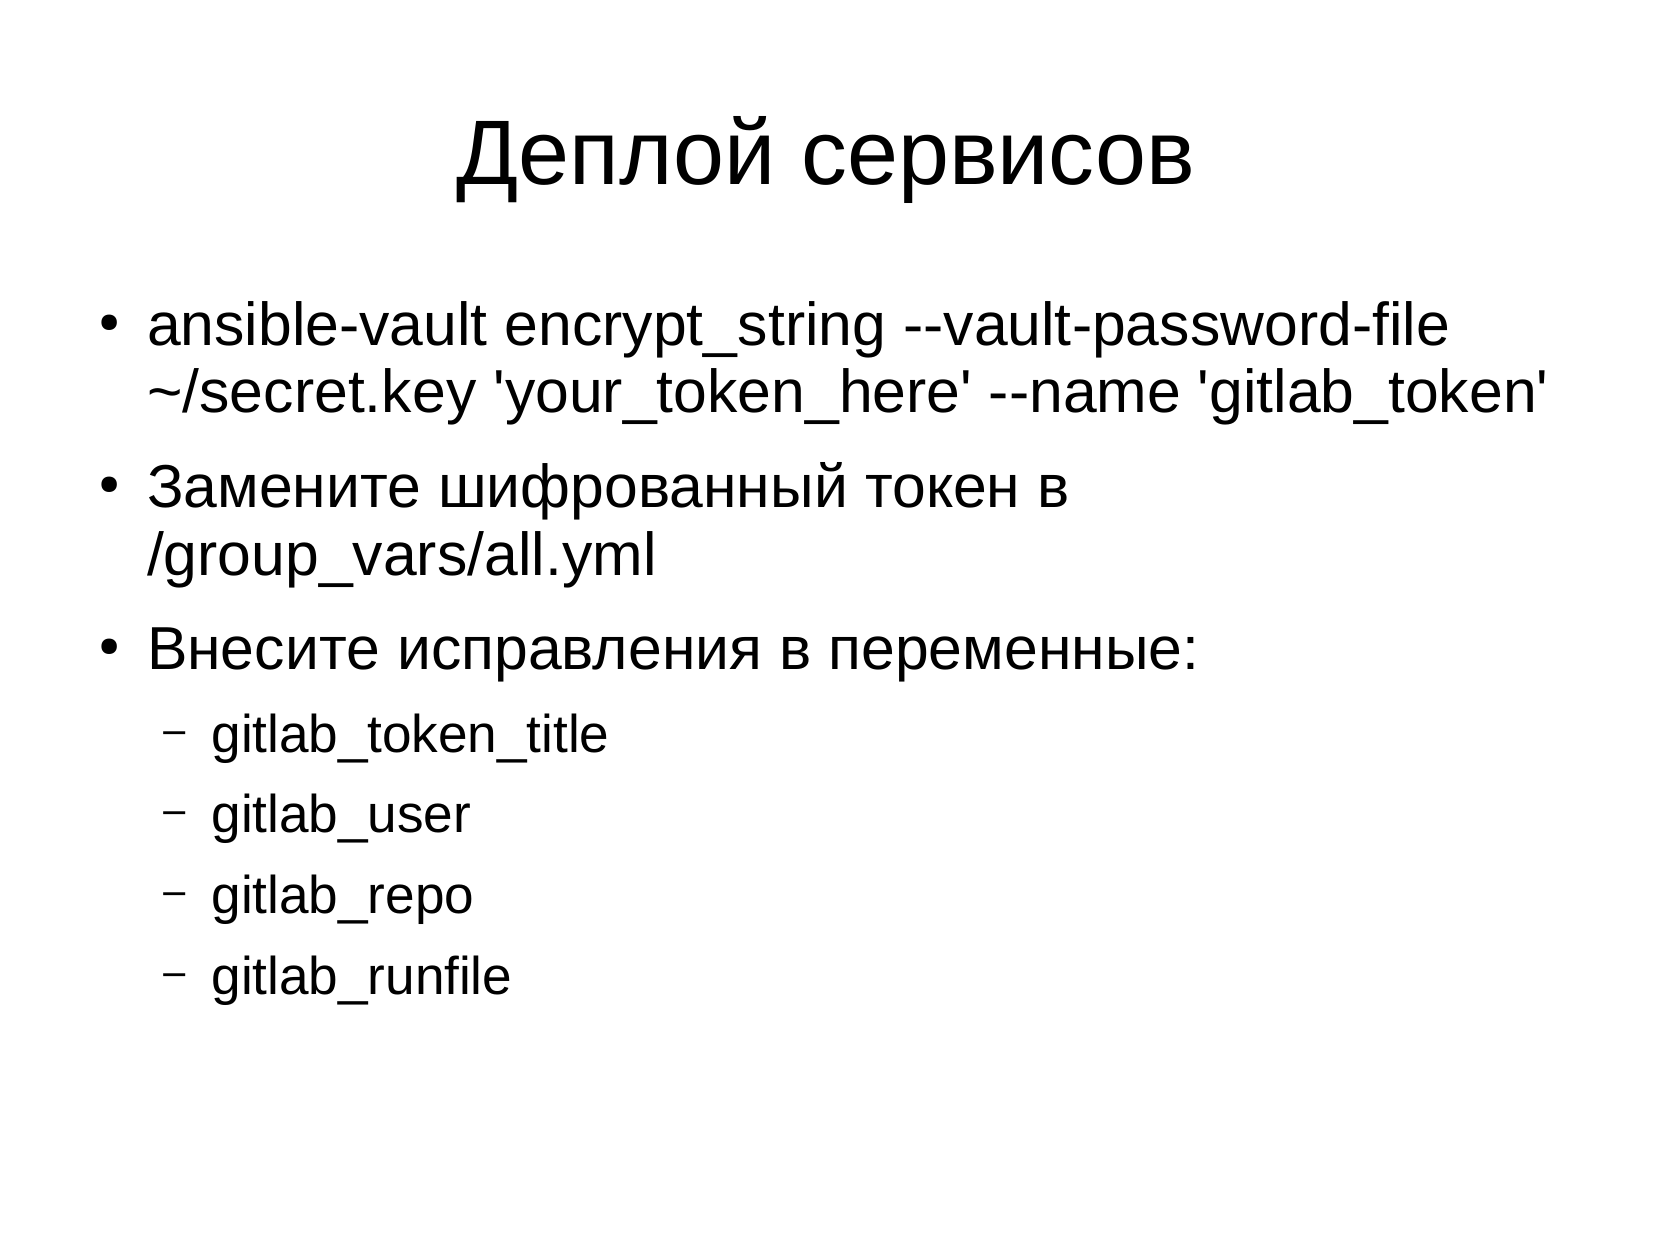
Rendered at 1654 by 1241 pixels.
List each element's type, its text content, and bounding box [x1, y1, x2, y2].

title Деплой сервисов [82, 49, 1571, 257]
list ansible-vault encrypt_string --vault-password-file ~/secret.key 'your_token_here' --name 'gitlab_token' Замените шифрованный токен в /group_vars/all.yml Внесите исправления в переменные: gitlab_token_title gitlab_user gitlab_repo gitlab_runfile [82, 290, 1571, 1010]
